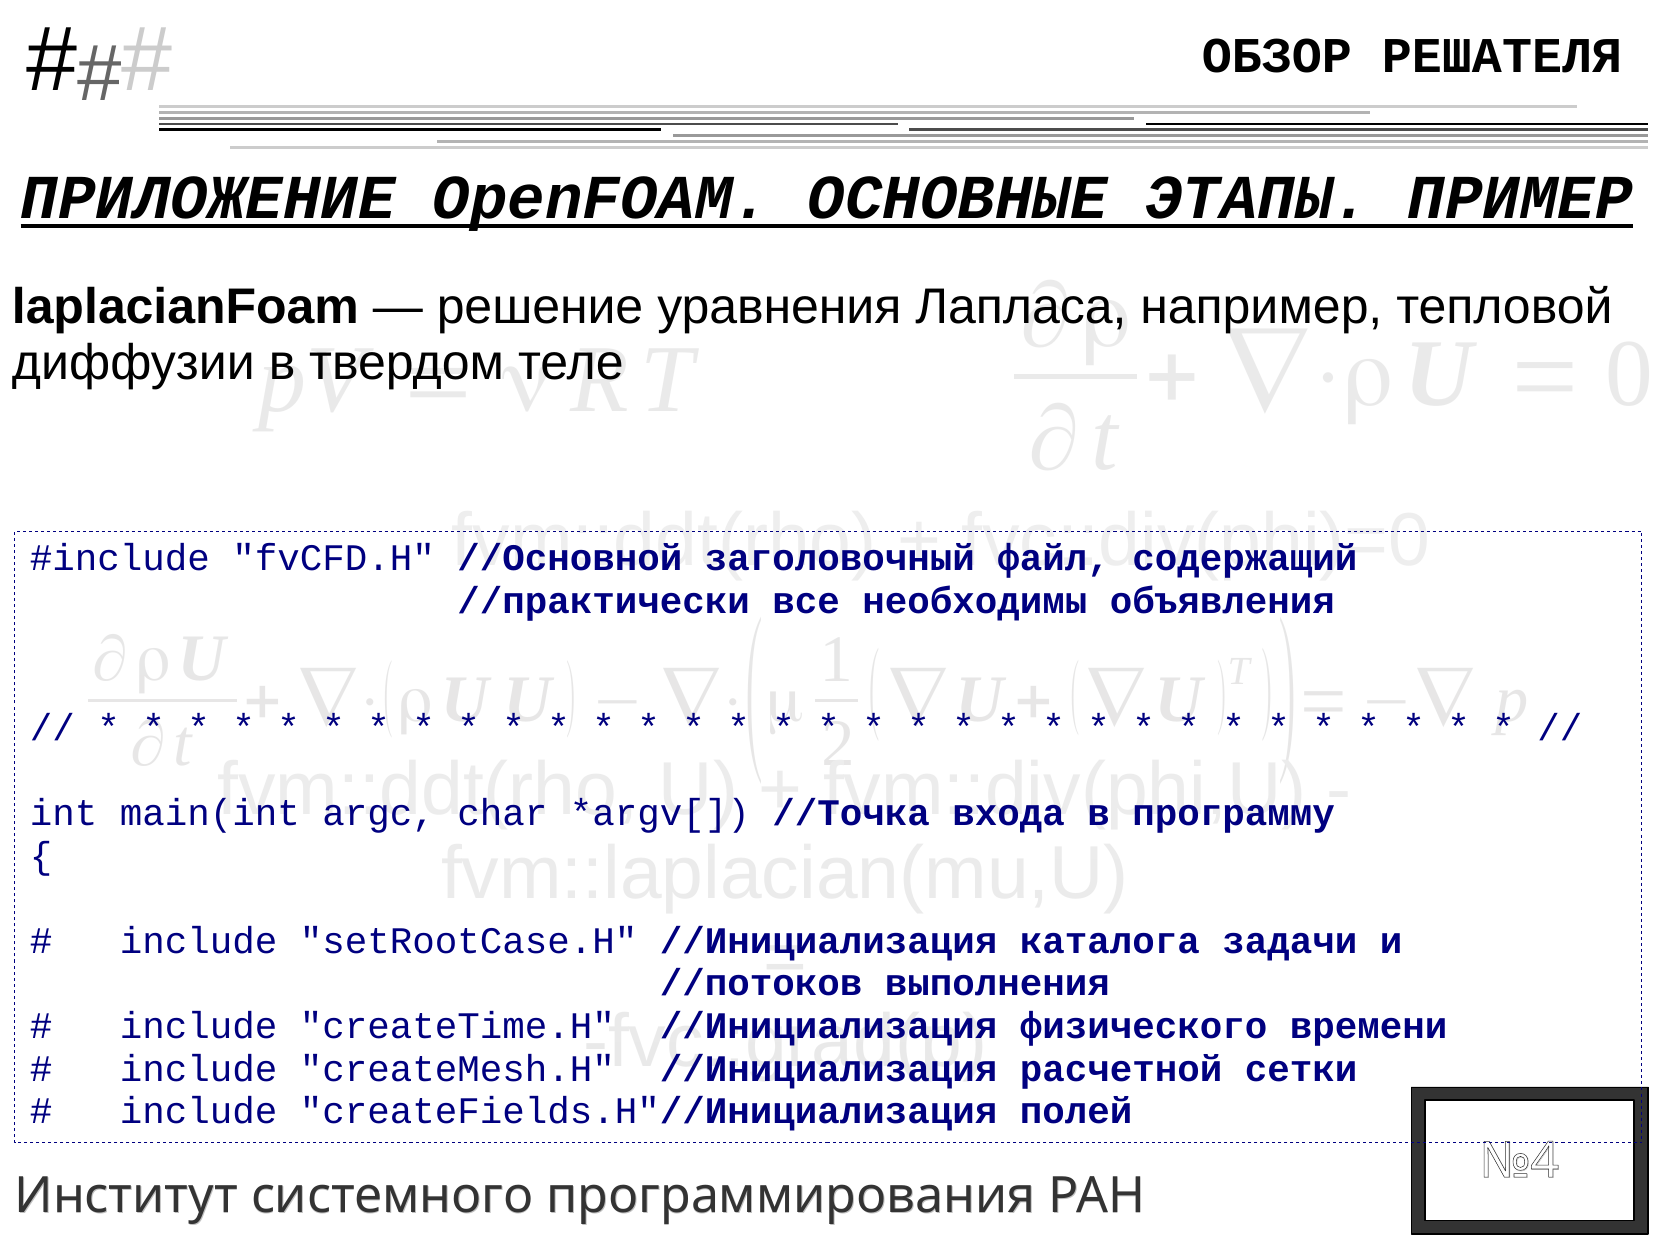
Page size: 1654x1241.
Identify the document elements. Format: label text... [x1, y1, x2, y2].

text_box #include "fvCFD.H" //Основной заголовочный файл, содержащий //практически все необходимы объявления // * * * * * * * * * * * * * * * * * * * * * * * * * * * * * * * * // int main(int argc, char *argv[]) //Точка входа в программу { # include "setRootCase.H" //Инициализация каталога задачи и //потоков выполнения # include "createTime.H" //Инициализация физического времени # include "createMesh.H" //Инициализация расчетной сетки # include "createFields.H"//Инициализация полей [14, 531, 1642, 1143]
title ПРИЛОЖЕНИЕ OpenFOAM. ОСНОВНЫЕ ЭТАПЫ. ПРИМЕР [0, 147, 1654, 257]
text_box laplacianFoam — решение уравнения Лапласа, например, тепловой диффузии в твердом теле [11, 278, 1636, 390]
